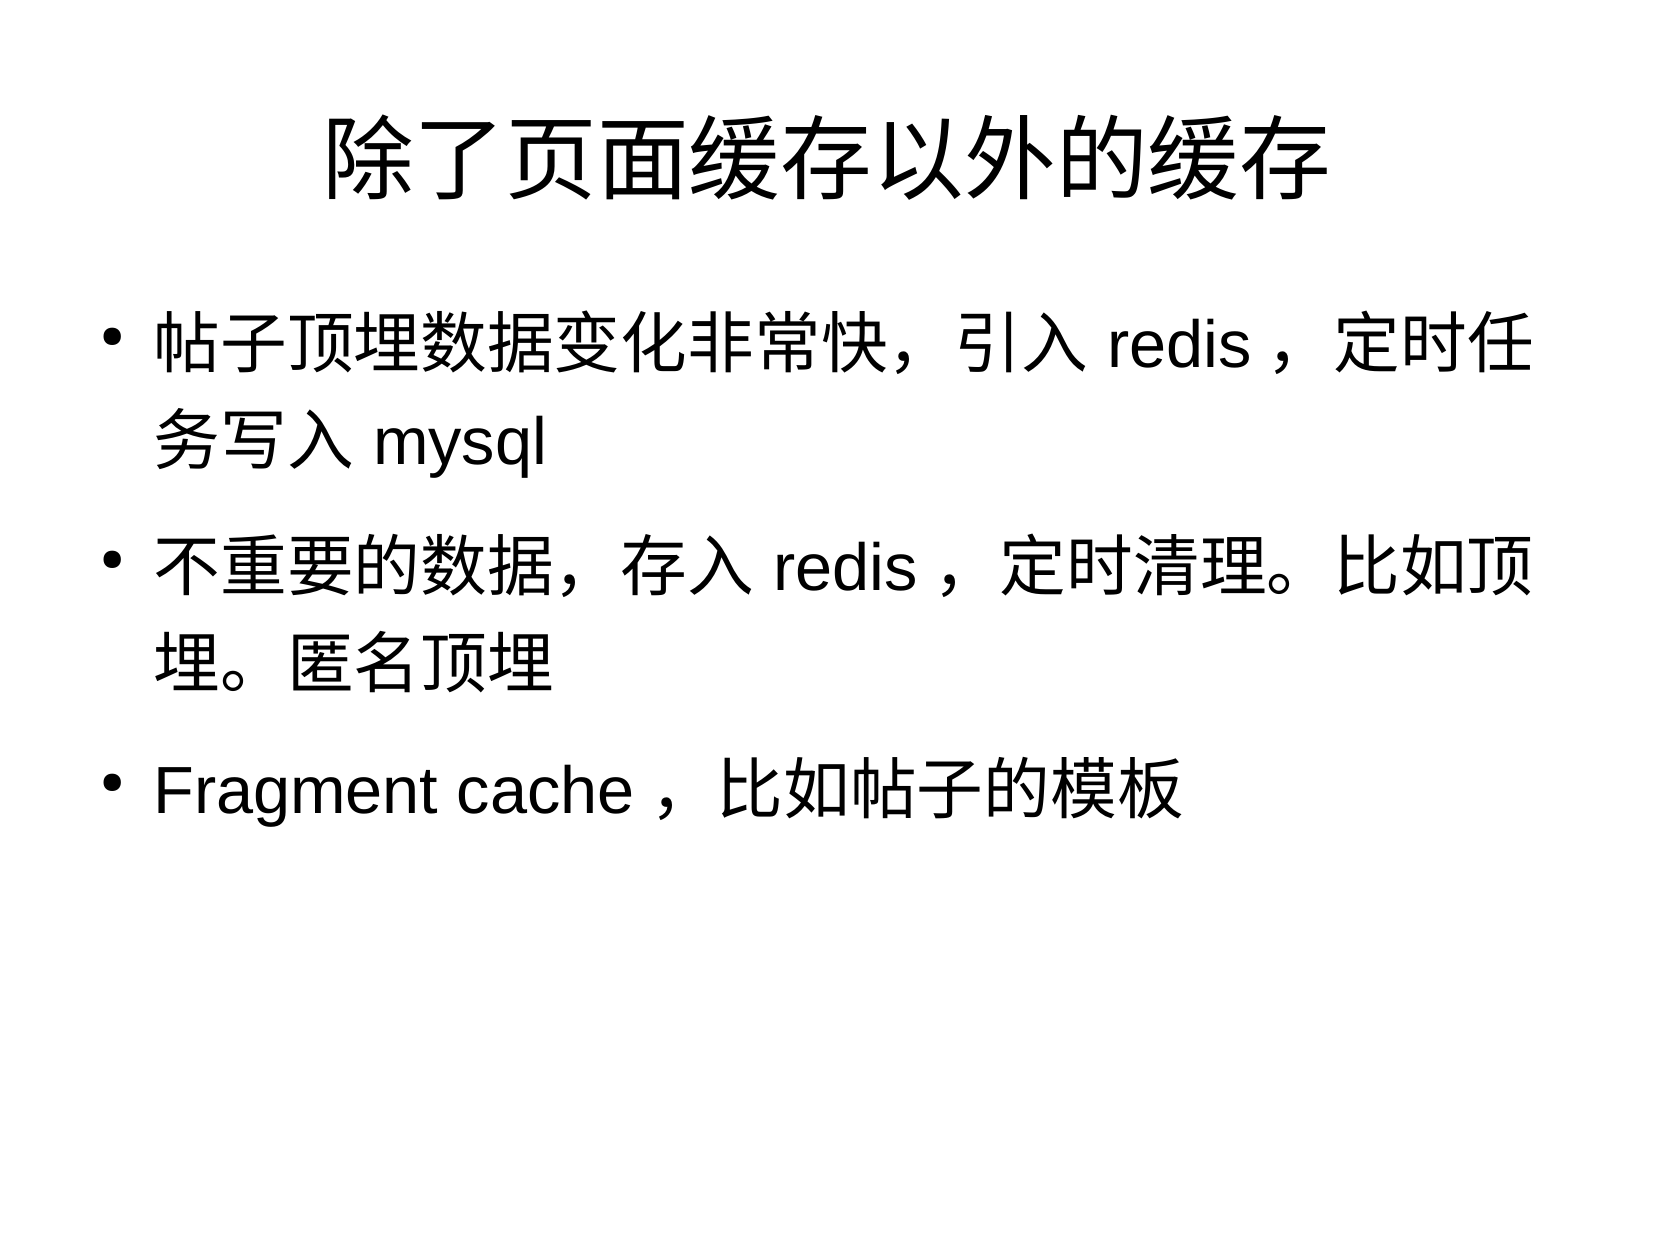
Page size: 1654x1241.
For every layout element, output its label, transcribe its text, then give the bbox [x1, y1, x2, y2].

title 除了页面缓存以外的缓存 [82, 49, 1571, 257]
list 帖子顶埋数据变化非常快，引入redis，定时任务写入mysql 不重要的数据，存入redis，定时清理。比如顶埋。匿名顶埋 Fragment cache，比如帖子的模板 [82, 290, 1571, 1109]
